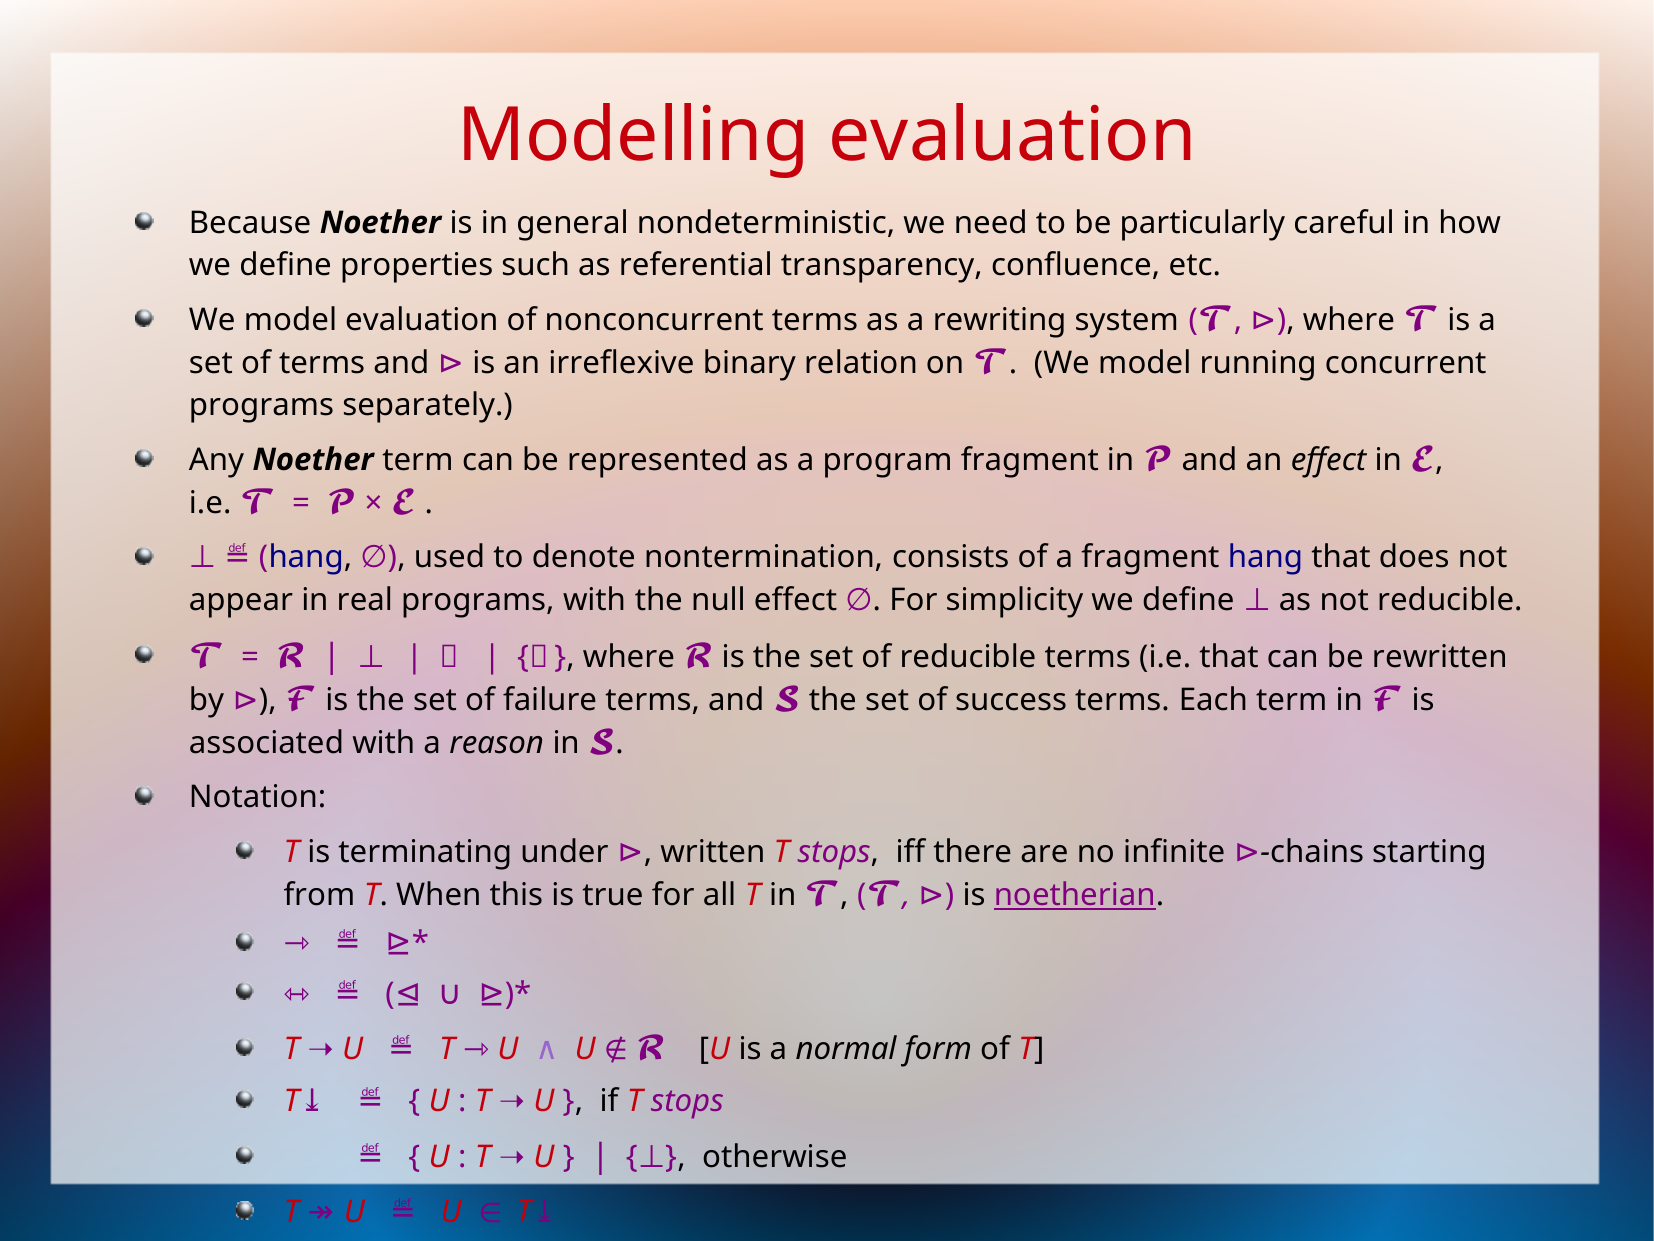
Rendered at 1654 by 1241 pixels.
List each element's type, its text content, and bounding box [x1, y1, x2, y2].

list Because Noether is in general nondeterministic, we need to be particularly careful in how we define properties such as referential transparency, confluence, etc. We model evaluation of nonconcurrent terms as a rewriting system (𝓣, ⊳), where 𝓣 is a set of terms and ⊳ is an irreflexive binary relation on 𝓣. (We model running concurrent programs separately.) Any Noether term can be represented as a program fragment in 𝓟 and an effect in 𝓔, i.e. 𝓣 = 𝓟 × 𝓔 . ⊥ ≝ (hang, ∅), used to denote nontermination, consists of a fragment hang that does not appear in real programs, with the null effect ∅. For simplicity we define ⊥ as not reducible. 𝓣 = 𝓡 | 𝓕 | 𝓢 | {⊥}, where 𝓡 is the set of reducible terms (i.e. that can be rewritten by ⊳), 𝓕 is the set of failure terms, and 𝓢 the set of success terms. Each term in 𝓕 is associated with a reason in 𝓢. Notation: T is terminating under ⊳, written T stops, iff there are no infinite ⊳-chains starting from T. When this is true for all T in 𝓣, (𝓣, ⊳) is noetherian. ⇾ ≝ ⊵* ⇿ ≝ (⊴ ∪ ⊵)* T ➝ U ≝ T ⇾ U ∧ U ∉ 𝓡 [U is a normal form of T] T⤓ ≝ { U : T ➝ U }, if T stops ≝ { U : T ➝ U } | {⊥}, otherwise T ↠ U ≝ U ∈ T⤓ T fails ≝ T⤓ ⊆ 𝓕 S ≋ T ≝ S⤓ = T⤓ T ➝∙ U ≝ T⤓ \ 𝓕 = { U } [118, 199, 1536, 1152]
picture [0, 0, 1654, 1241]
title Modelling evaluation [82, 55, 1571, 207]
